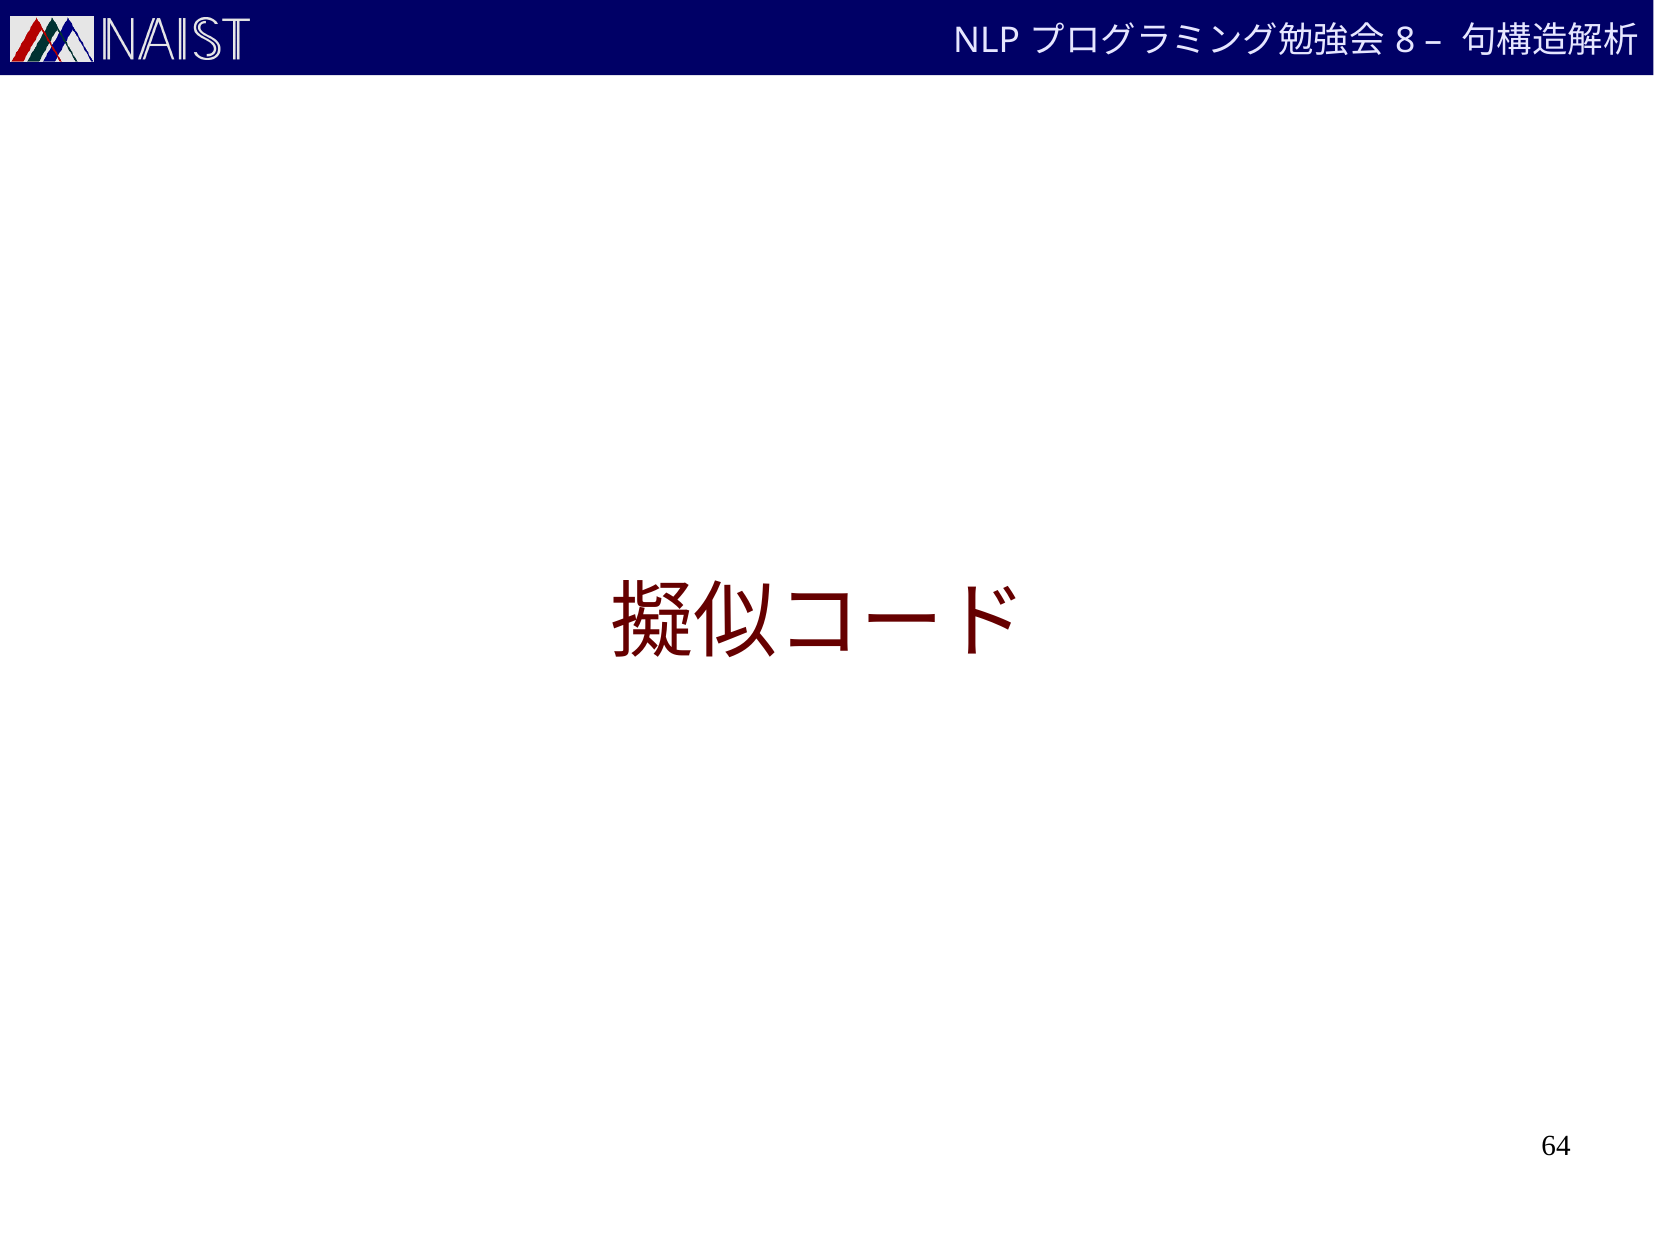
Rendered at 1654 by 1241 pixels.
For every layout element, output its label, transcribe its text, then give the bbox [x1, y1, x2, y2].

title 擬似コード [75, 518, 1564, 710]
picture [10, 16, 94, 62]
picture [102, 17, 251, 60]
